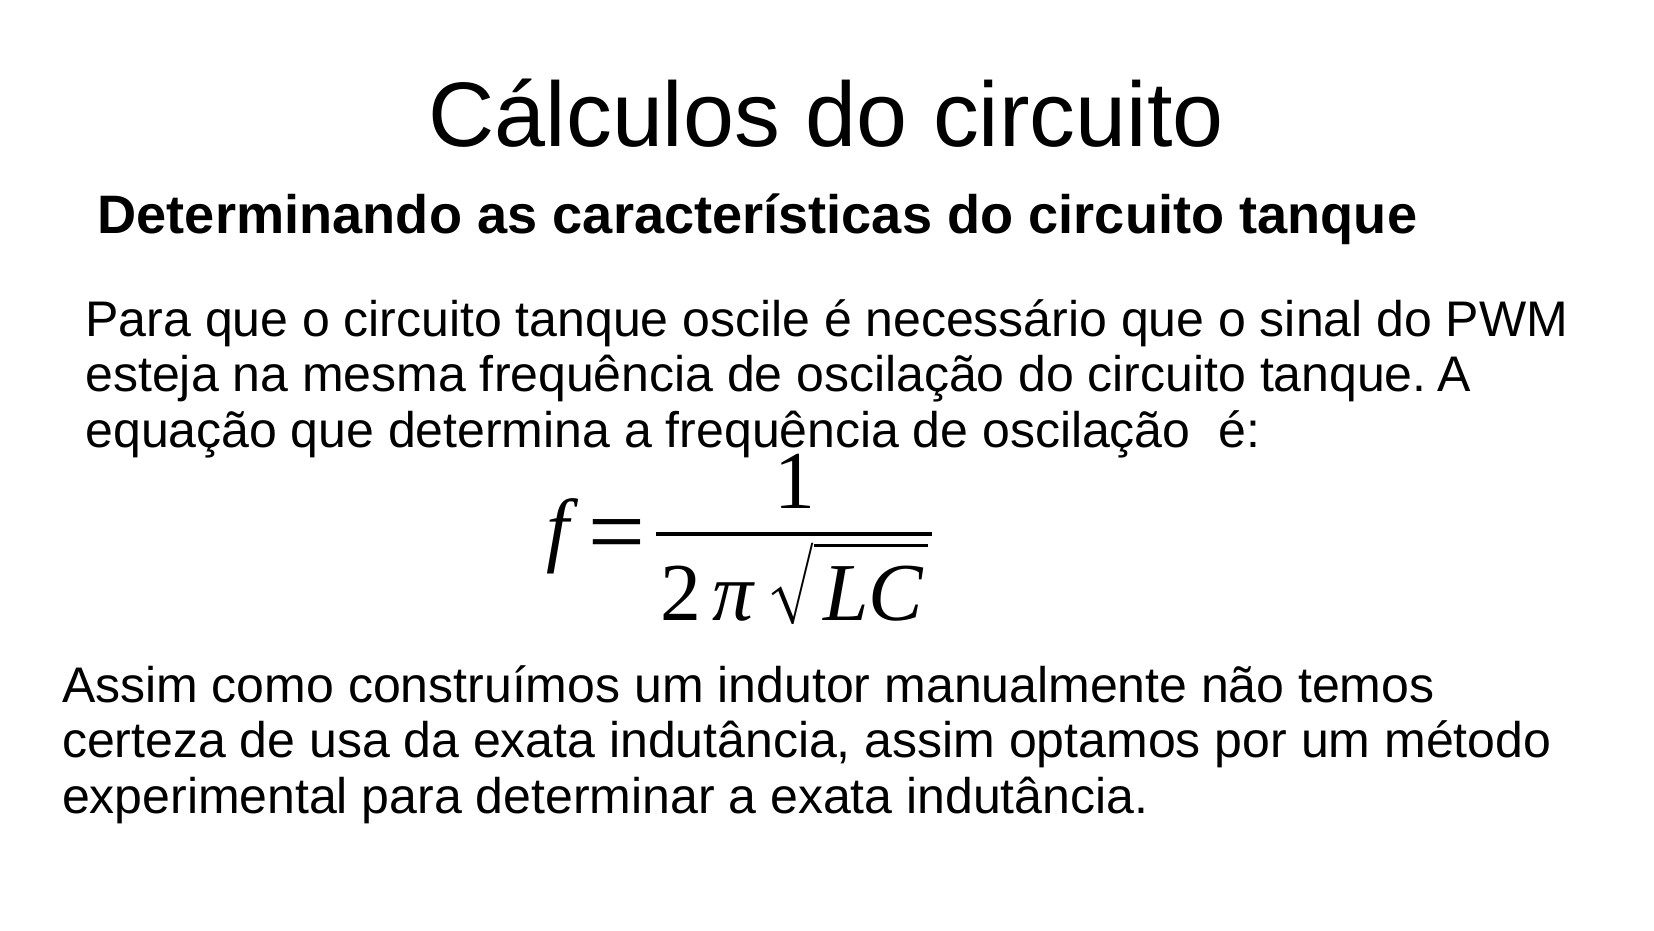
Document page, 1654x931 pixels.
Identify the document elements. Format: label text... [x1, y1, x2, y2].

chart [543, 435, 937, 638]
text_box Assim como construímos um indutor manualmente não temos certeza de usa da exata indutância, assim optamos por um método experimental para determinar a exata indutância. [47, 649, 1595, 893]
text_box Para que o circuito tanque oscile é necessário que o sinal do PWM esteja na mesma frequência de oscilação do circuito tanque. A equação que determina a frequência de oscilação é: [70, 283, 1619, 527]
text_box Determinando as características do circuito tanque [82, 177, 1630, 314]
title Cálculos do circuito [82, 37, 1571, 177]
